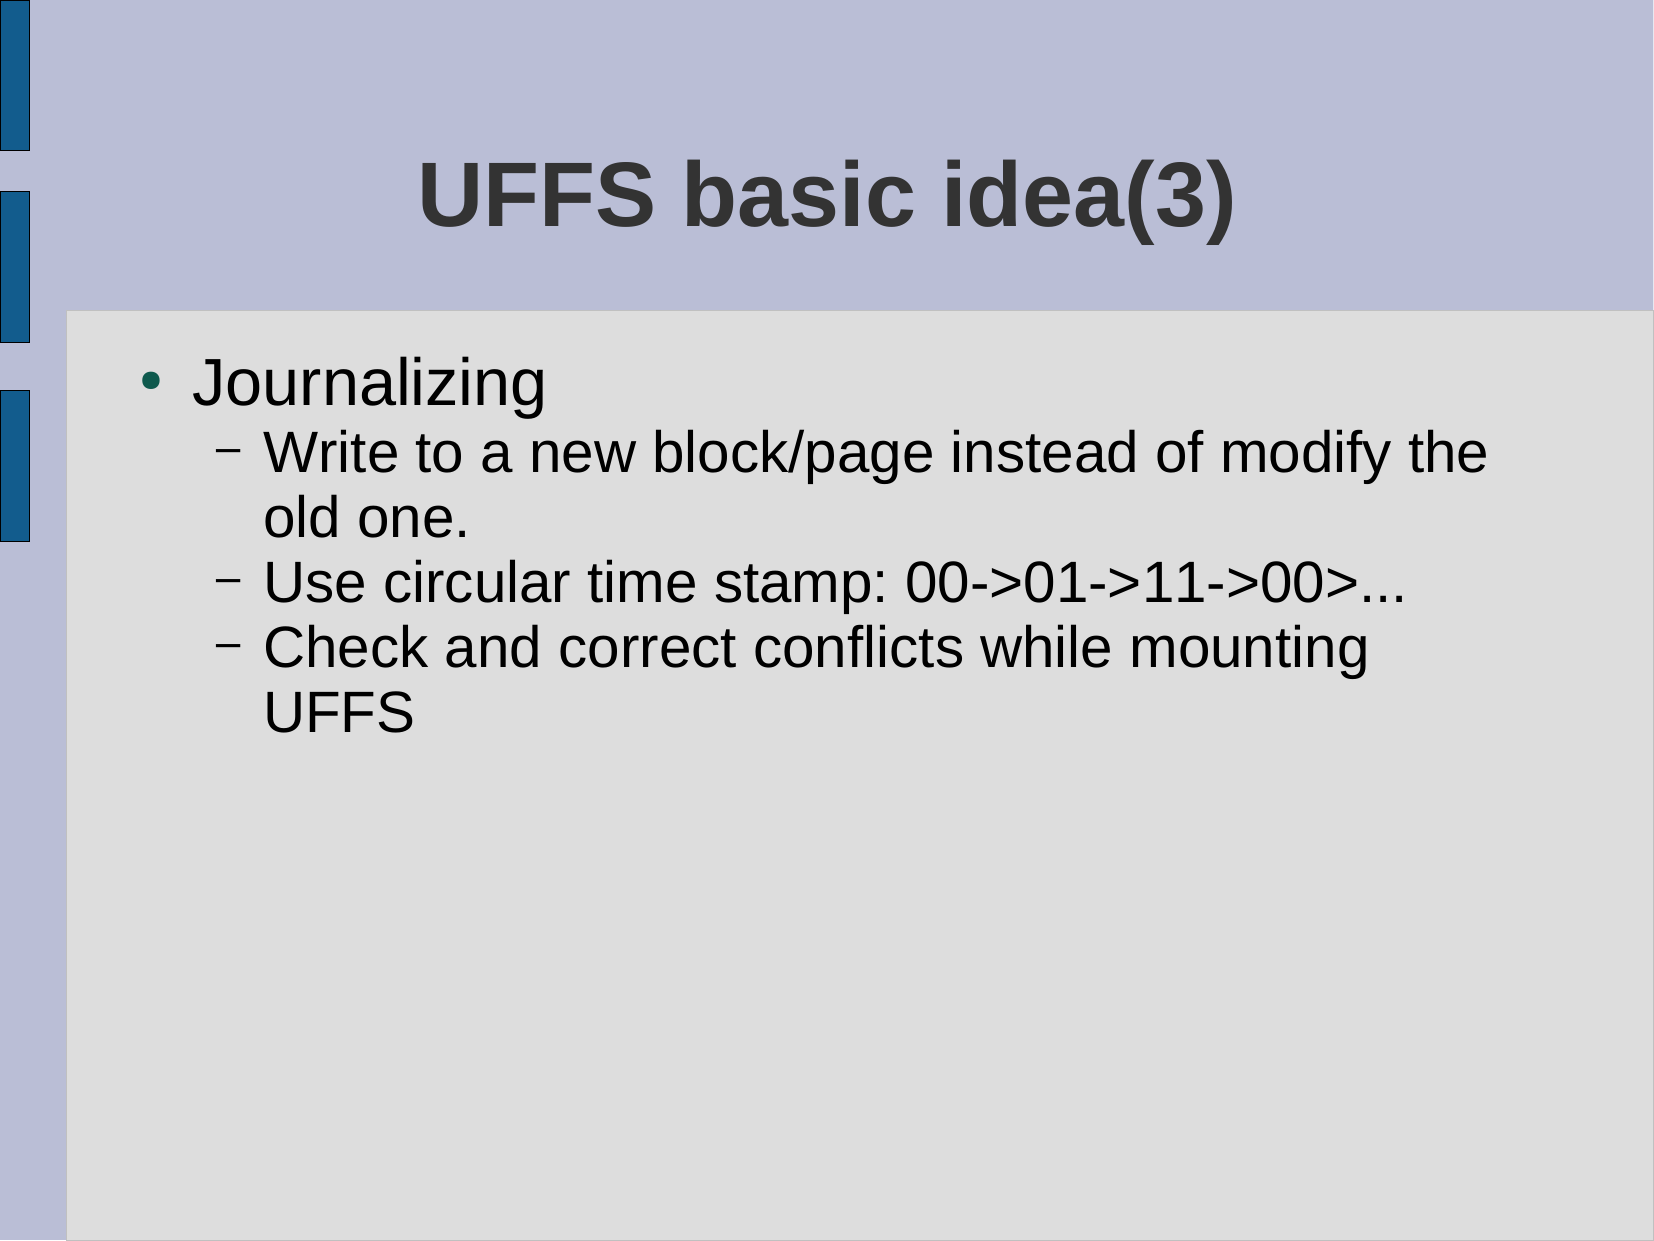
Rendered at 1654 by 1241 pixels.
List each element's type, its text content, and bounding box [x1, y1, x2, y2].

title UFFS basic idea(3) [121, 91, 1534, 299]
list Journalizing Write to a new block/page instead of modify the old one. Use circular time stamp: 00->01->11->00>... Check and correct conflicts while mounting UFFS [121, 344, 1534, 1127]
